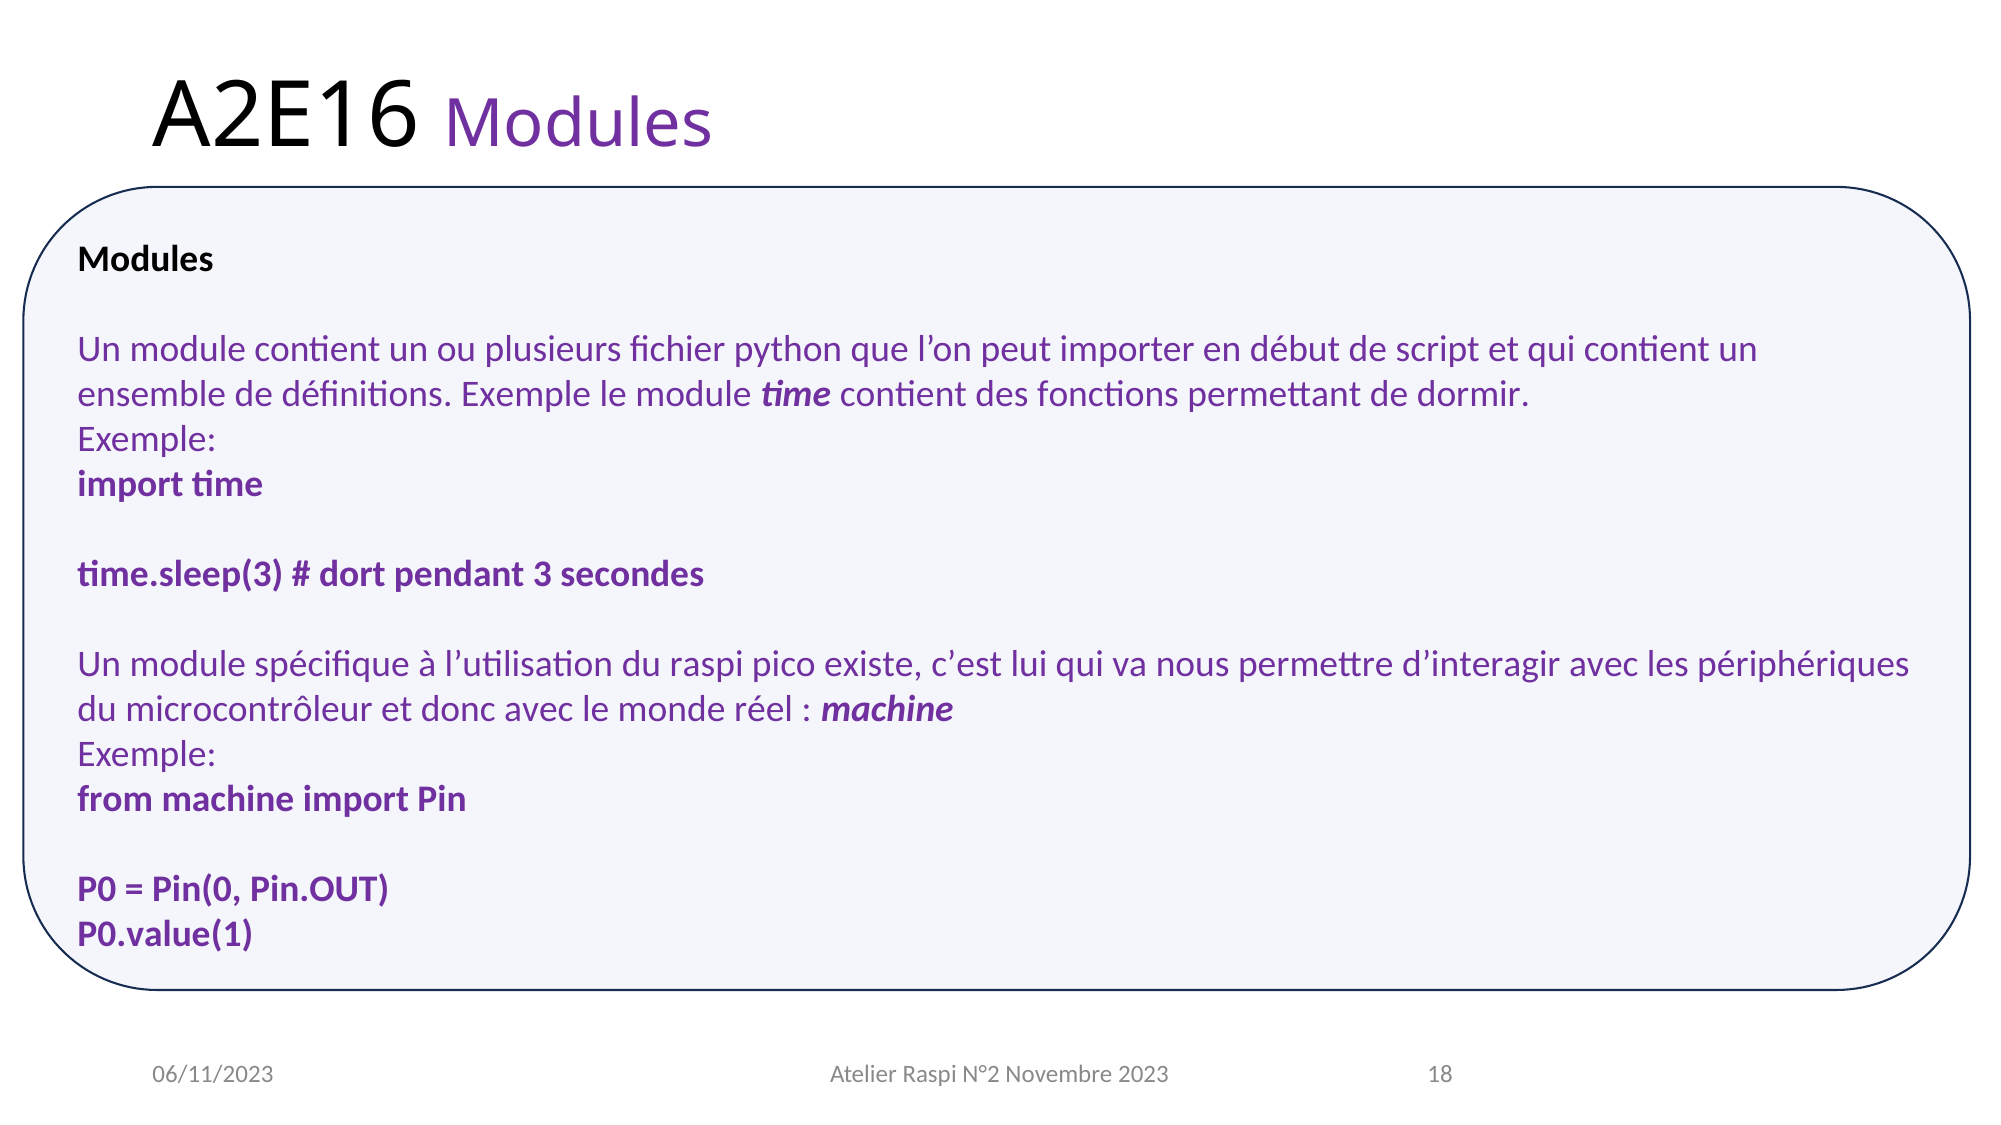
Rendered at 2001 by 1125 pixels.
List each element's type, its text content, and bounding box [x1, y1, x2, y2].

text_box Modules Un module contient un ou plusieurs fichier python que l’on peut importer en début de script et qui contient un ensemble de définitions. Exemple le module time contient des fonctions permettant de dormir. Exemple: import time time.sleep(3) # dort pendant 3 secondes Un module spécifique à l’utilisation du raspi pico existe, c’est lui qui va nous permettre d’interagir avec les périphériques du microcontrôleur et donc avec le monde réel : machine Exemple: from machine import Pin P0 = Pin(0, Pin.OUT) P0.value(1) [23, 186, 1971, 991]
text_box A2E16 Modules [137, 59, 1863, 164]
text_box [1412, 1042, 1863, 1103]
text_box Atelier Raspi N°2 Novembre 2023 [662, 1042, 1338, 1103]
text_box 06/11/2023 [137, 1042, 588, 1103]
